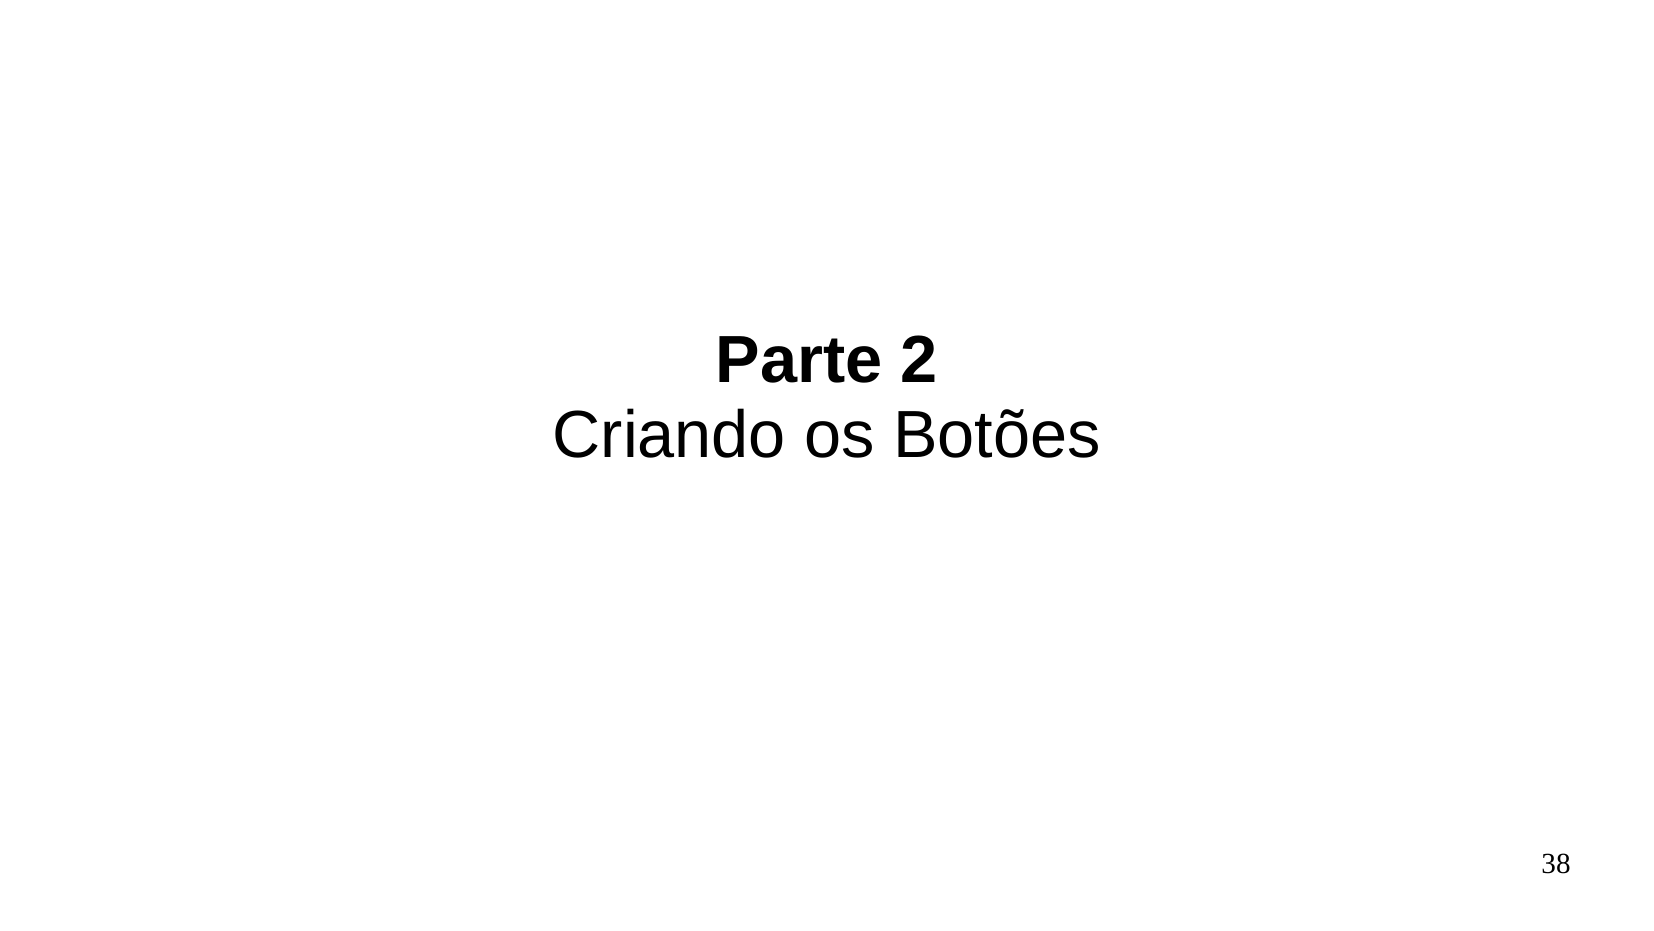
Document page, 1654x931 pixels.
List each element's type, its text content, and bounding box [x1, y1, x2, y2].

subtitle Parte 2 Criando os Botões [82, 37, 1571, 757]
